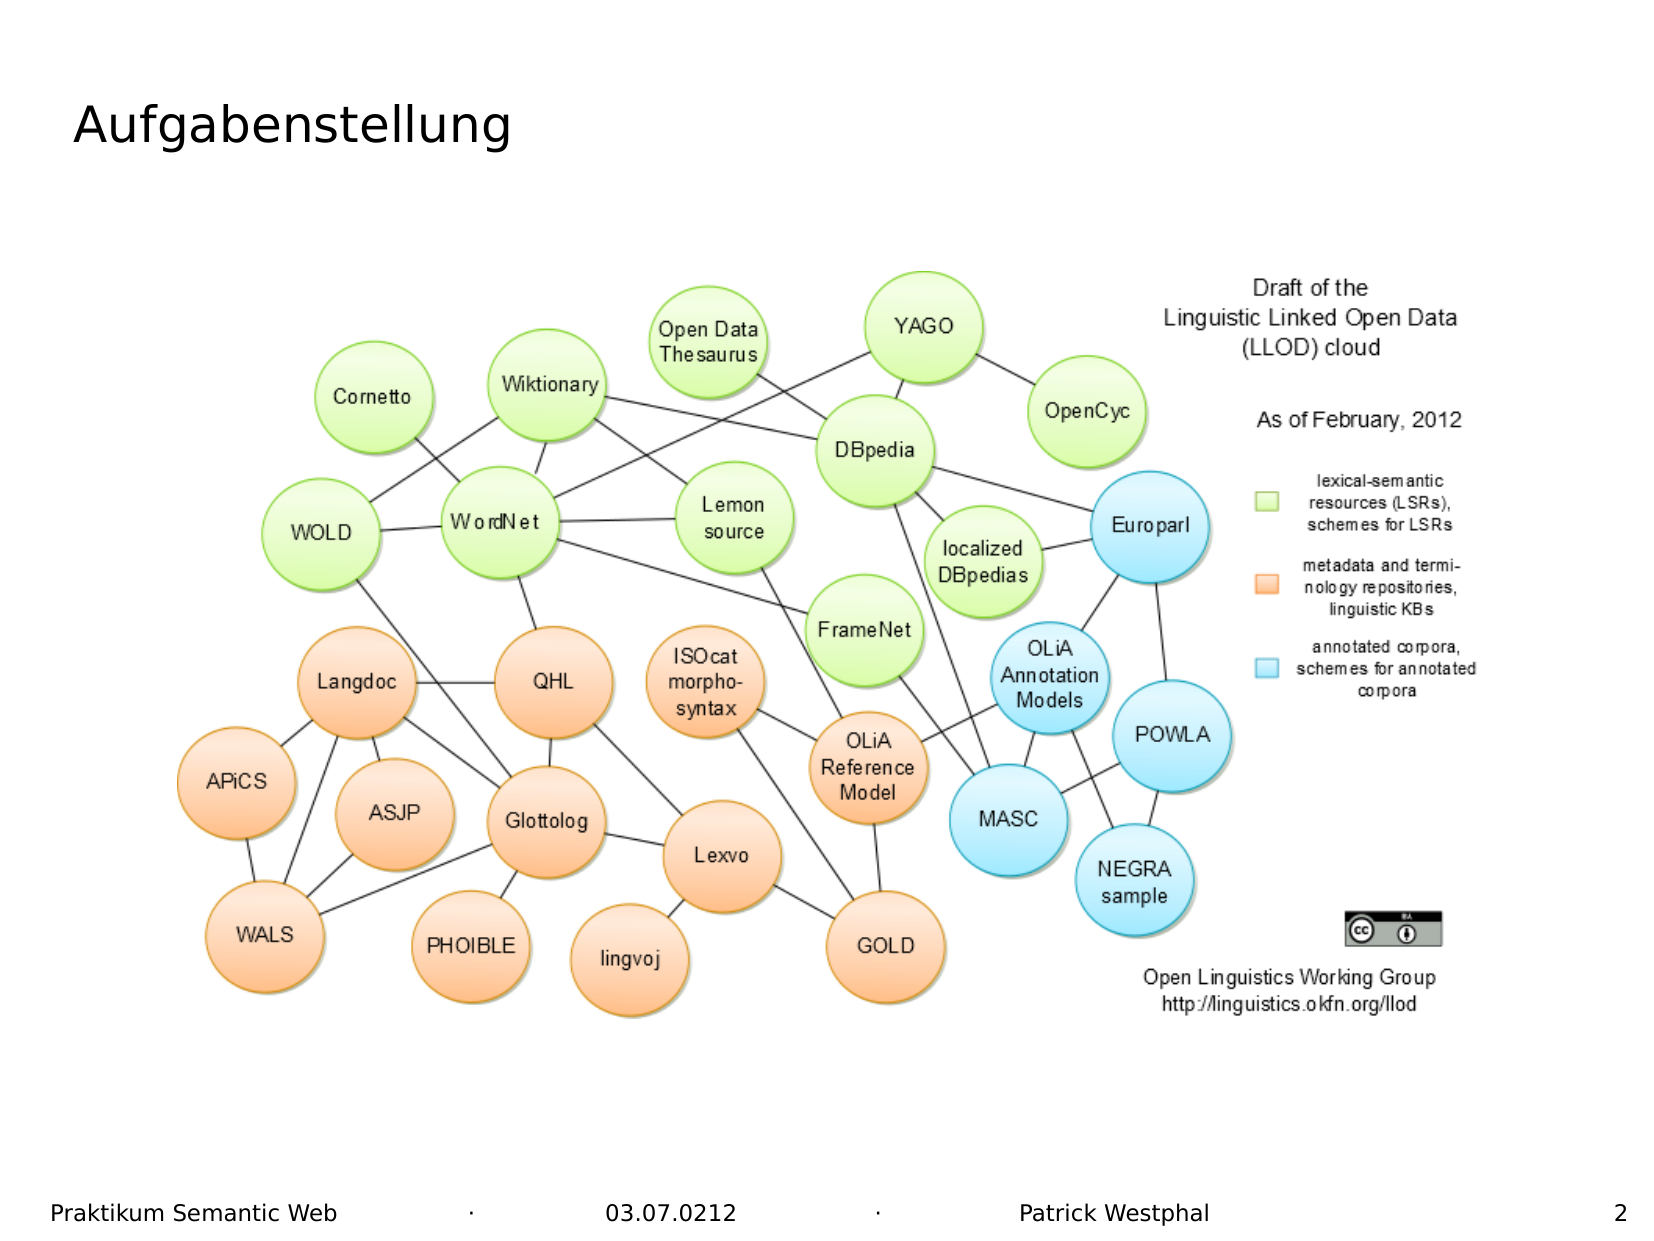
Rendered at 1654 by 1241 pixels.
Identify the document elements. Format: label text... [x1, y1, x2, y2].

text_box [59, 188, 1583, 1057]
text_box Aufgabenstellung [59, 59, 1583, 133]
picture [177, 271, 1489, 1019]
text_box <Nummer> [1474, 1192, 1644, 1235]
text_box Praktikum Semantic Web · 03.07.0212 · Patrick Westphal [35, 1192, 1300, 1235]
